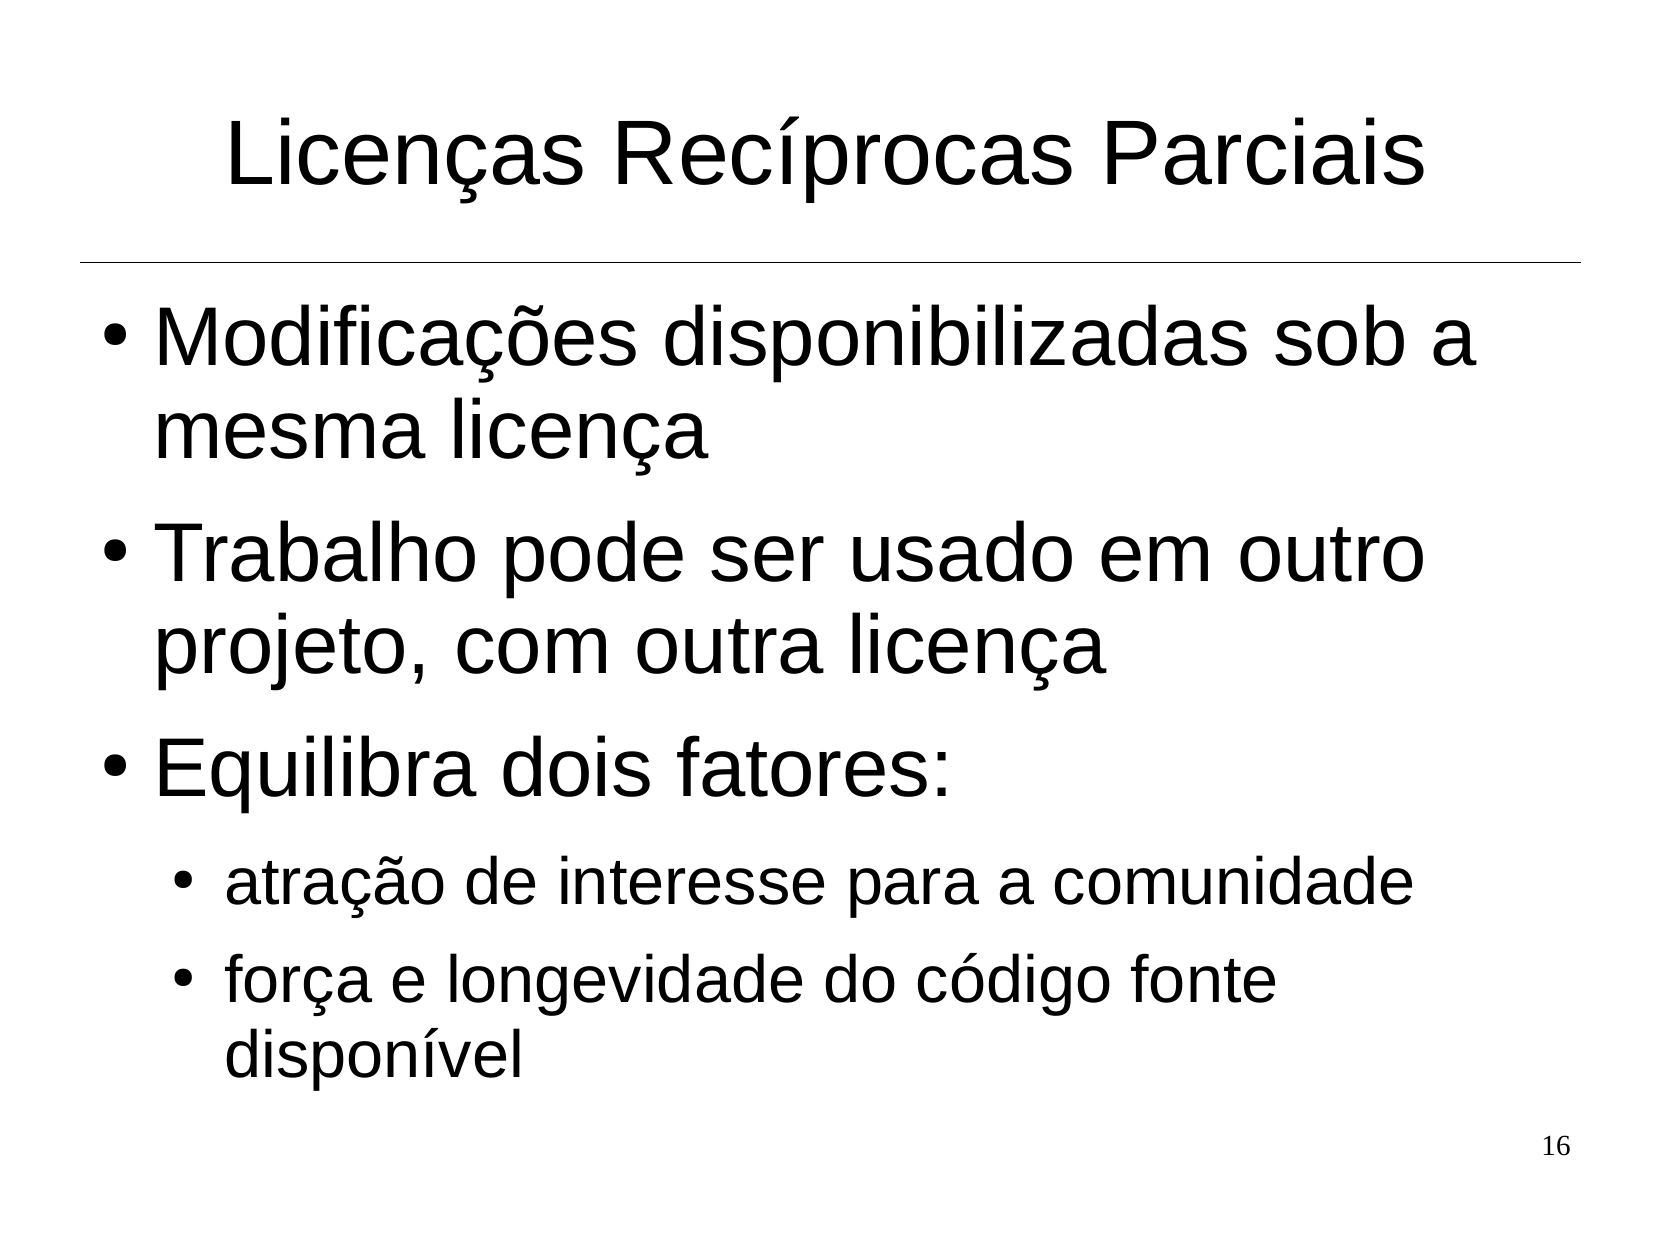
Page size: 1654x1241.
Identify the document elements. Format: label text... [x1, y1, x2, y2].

title Licenças Recíprocas Parciais [82, 56, 1571, 250]
list Modificações disponibilizadas sob a mesma licença Trabalho pode ser usado em outro projeto, com outra licença Equilibra dois fatores: atração de interesse para a comunidade força e longevidade do código fonte disponível [82, 290, 1571, 1036]
